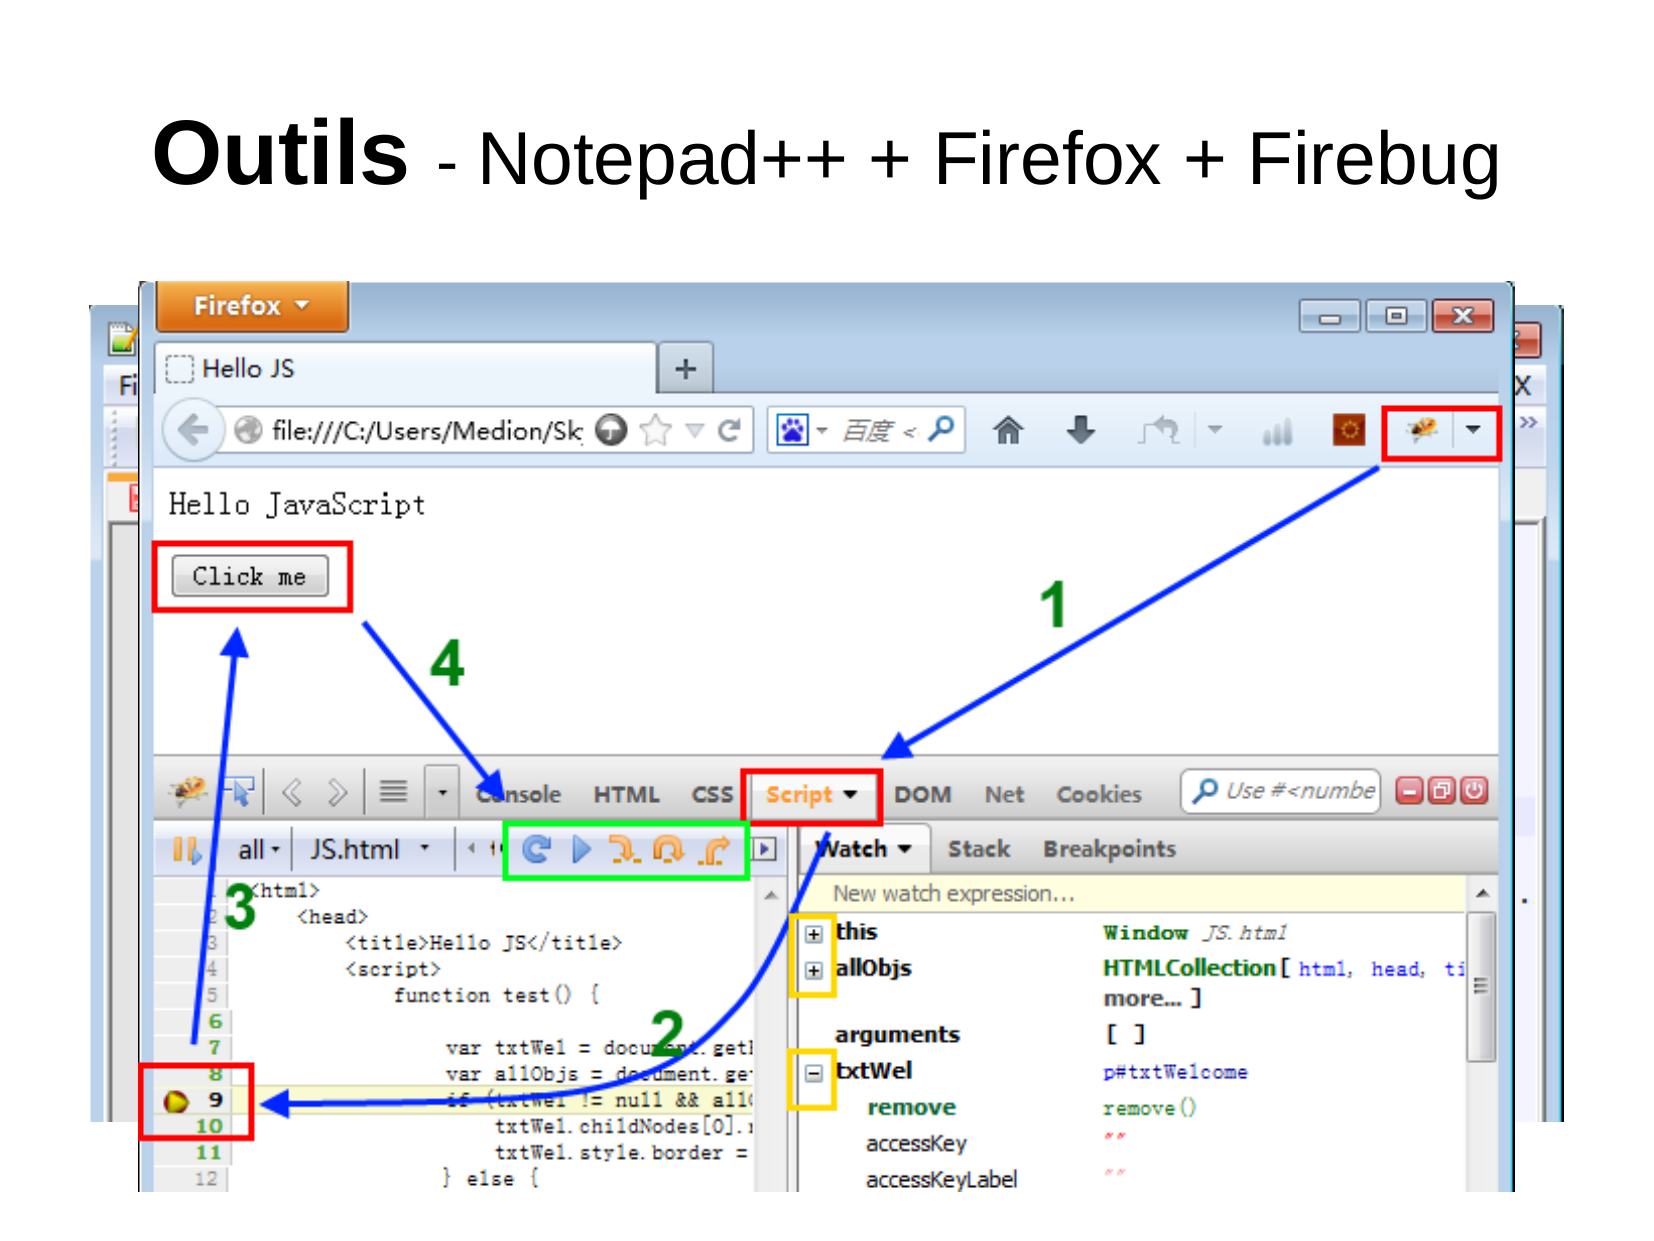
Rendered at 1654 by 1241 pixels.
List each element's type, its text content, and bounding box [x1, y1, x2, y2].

picture [89, 281, 1564, 1193]
title Outils - Notepad++ + Firefox + Firebug [82, 49, 1571, 257]
